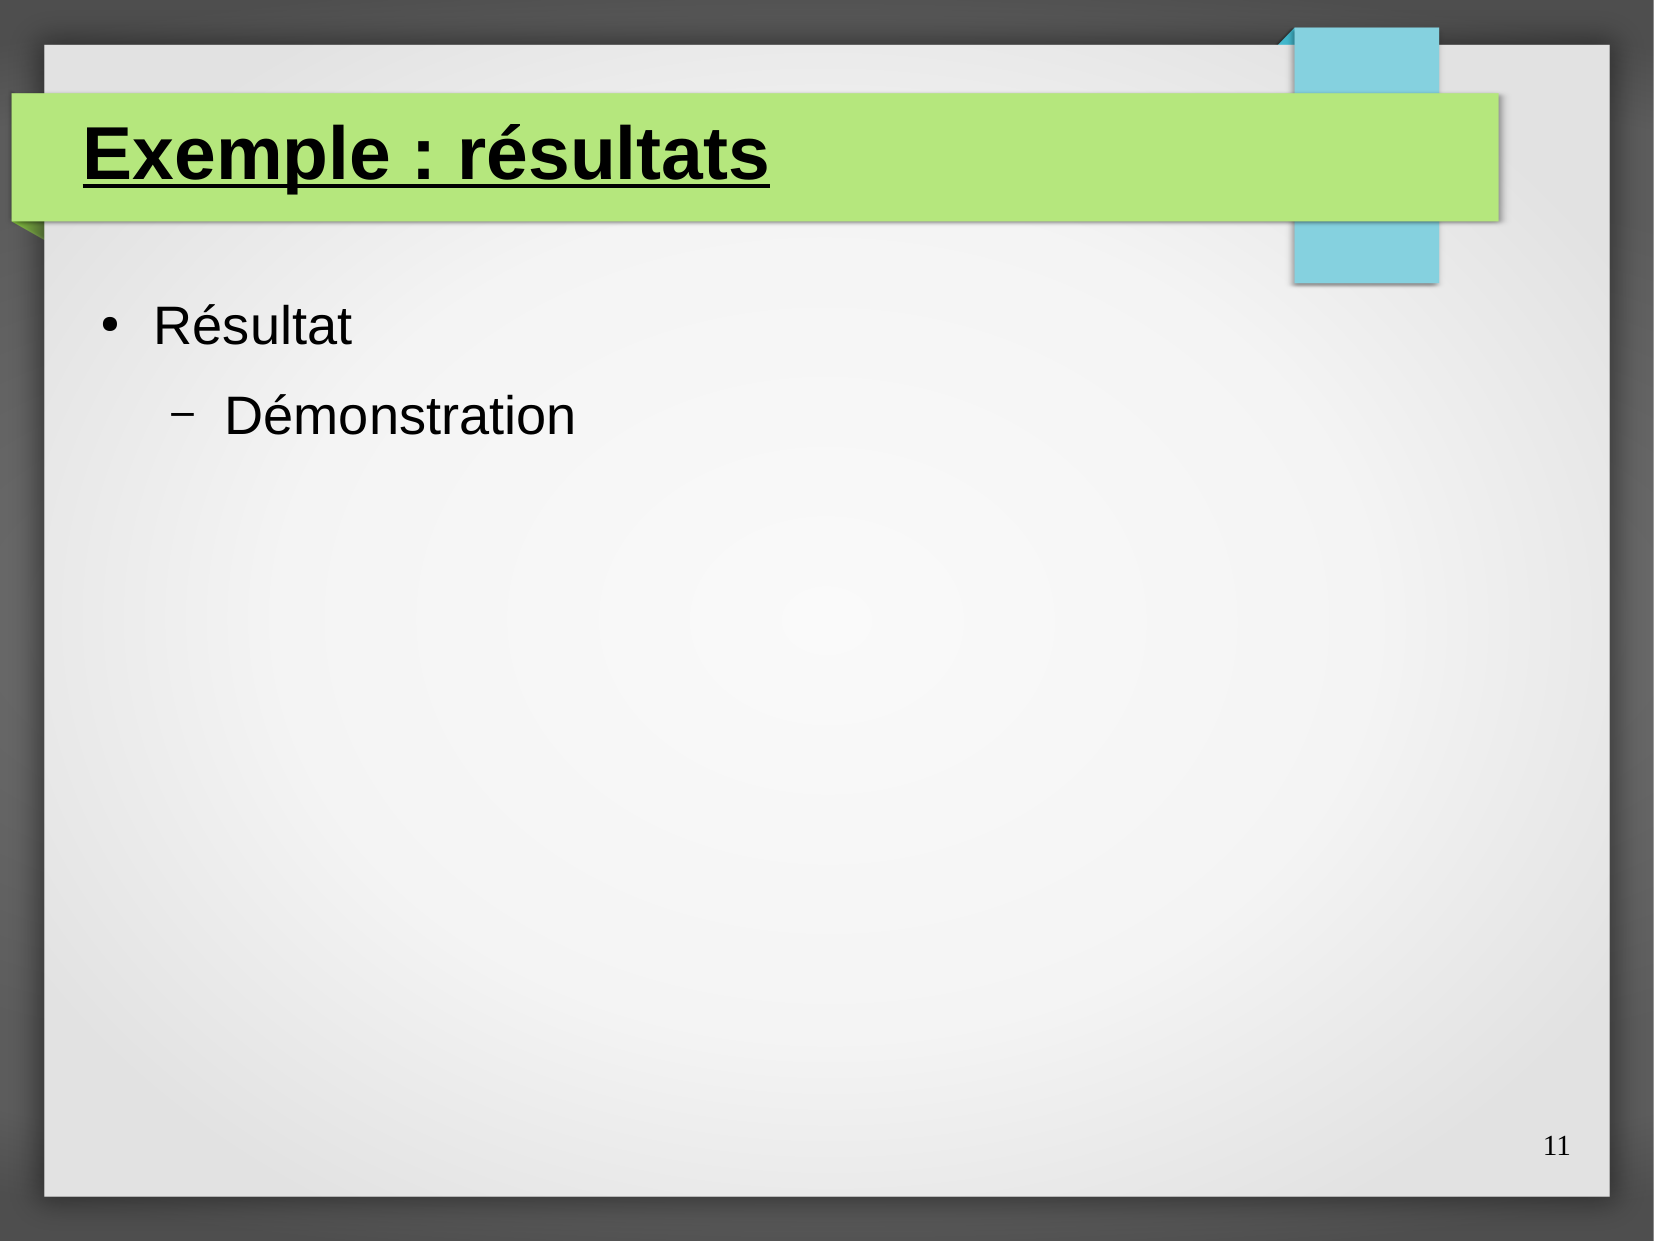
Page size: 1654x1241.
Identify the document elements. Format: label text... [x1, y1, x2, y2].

title Exemple : résultats [82, 94, 1264, 213]
list Résultat Démonstration [82, 295, 1571, 1015]
picture [0, 0, 1654, 1241]
